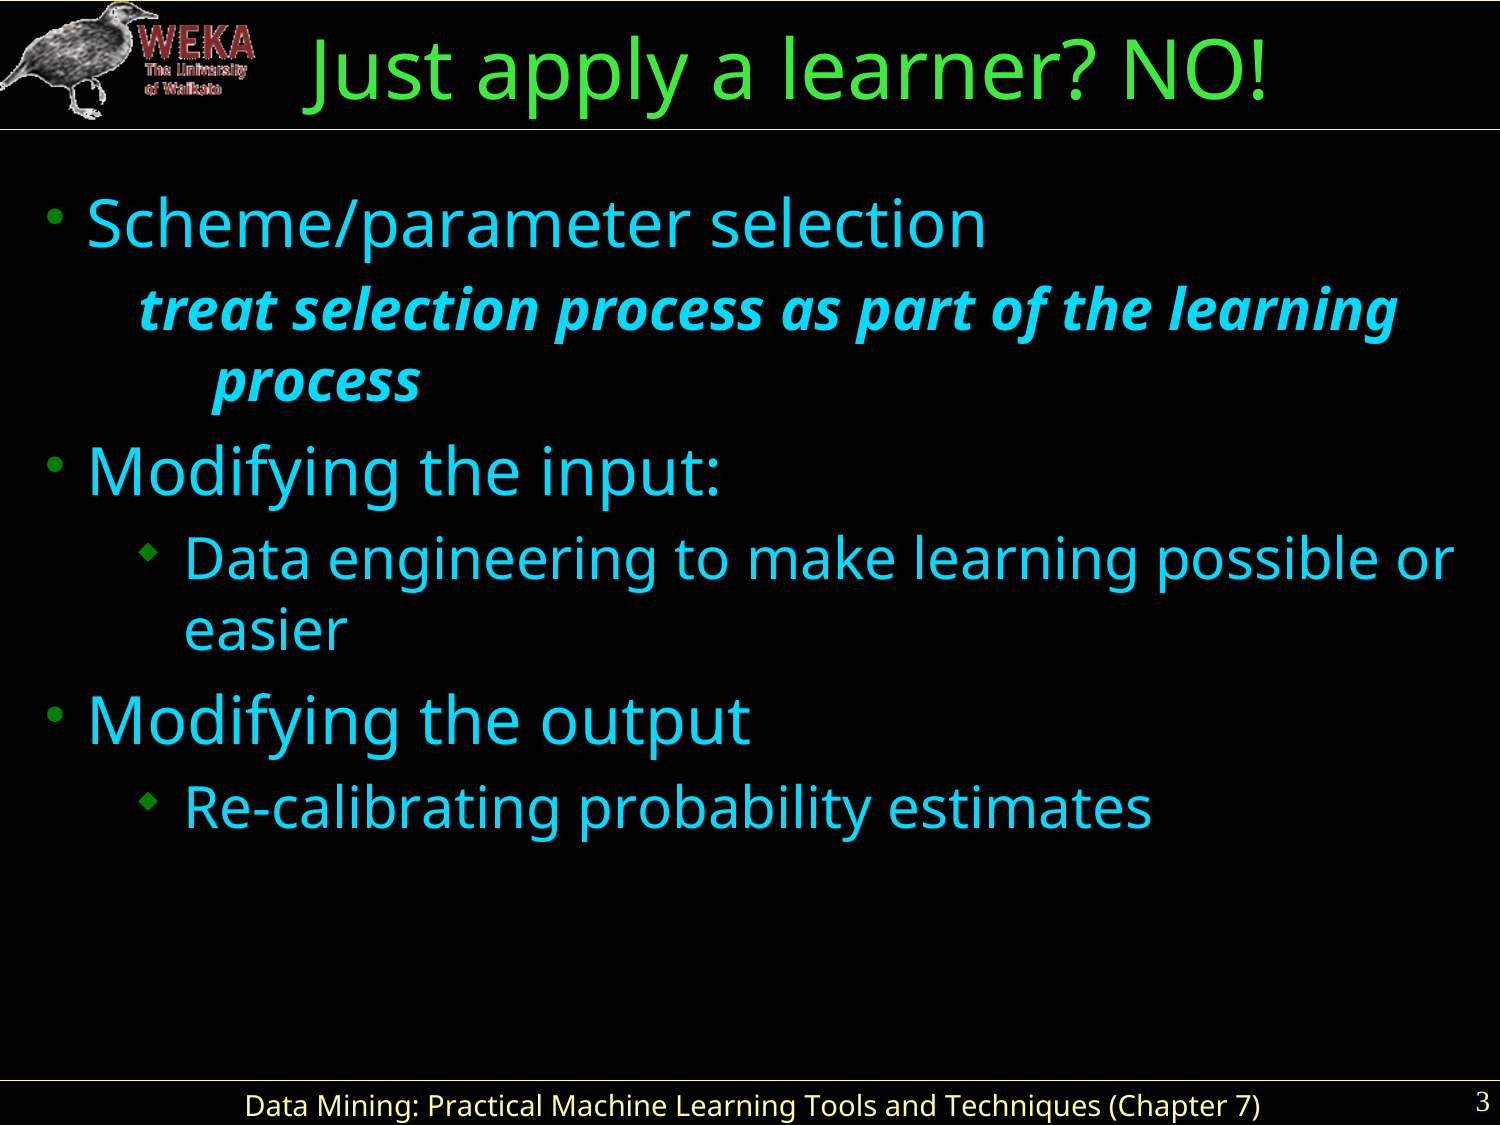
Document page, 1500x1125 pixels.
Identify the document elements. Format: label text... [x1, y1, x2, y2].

title Just apply a learner? NO! [295, 0, 1500, 148]
text_box Scheme/parameter selection treat selection process as part of the learning process Modifying the input: Data engineering to make learning possible or easier Modifying the output Re-calibrating probability estimates [29, 174, 1477, 851]
picture [0, 1, 266, 129]
